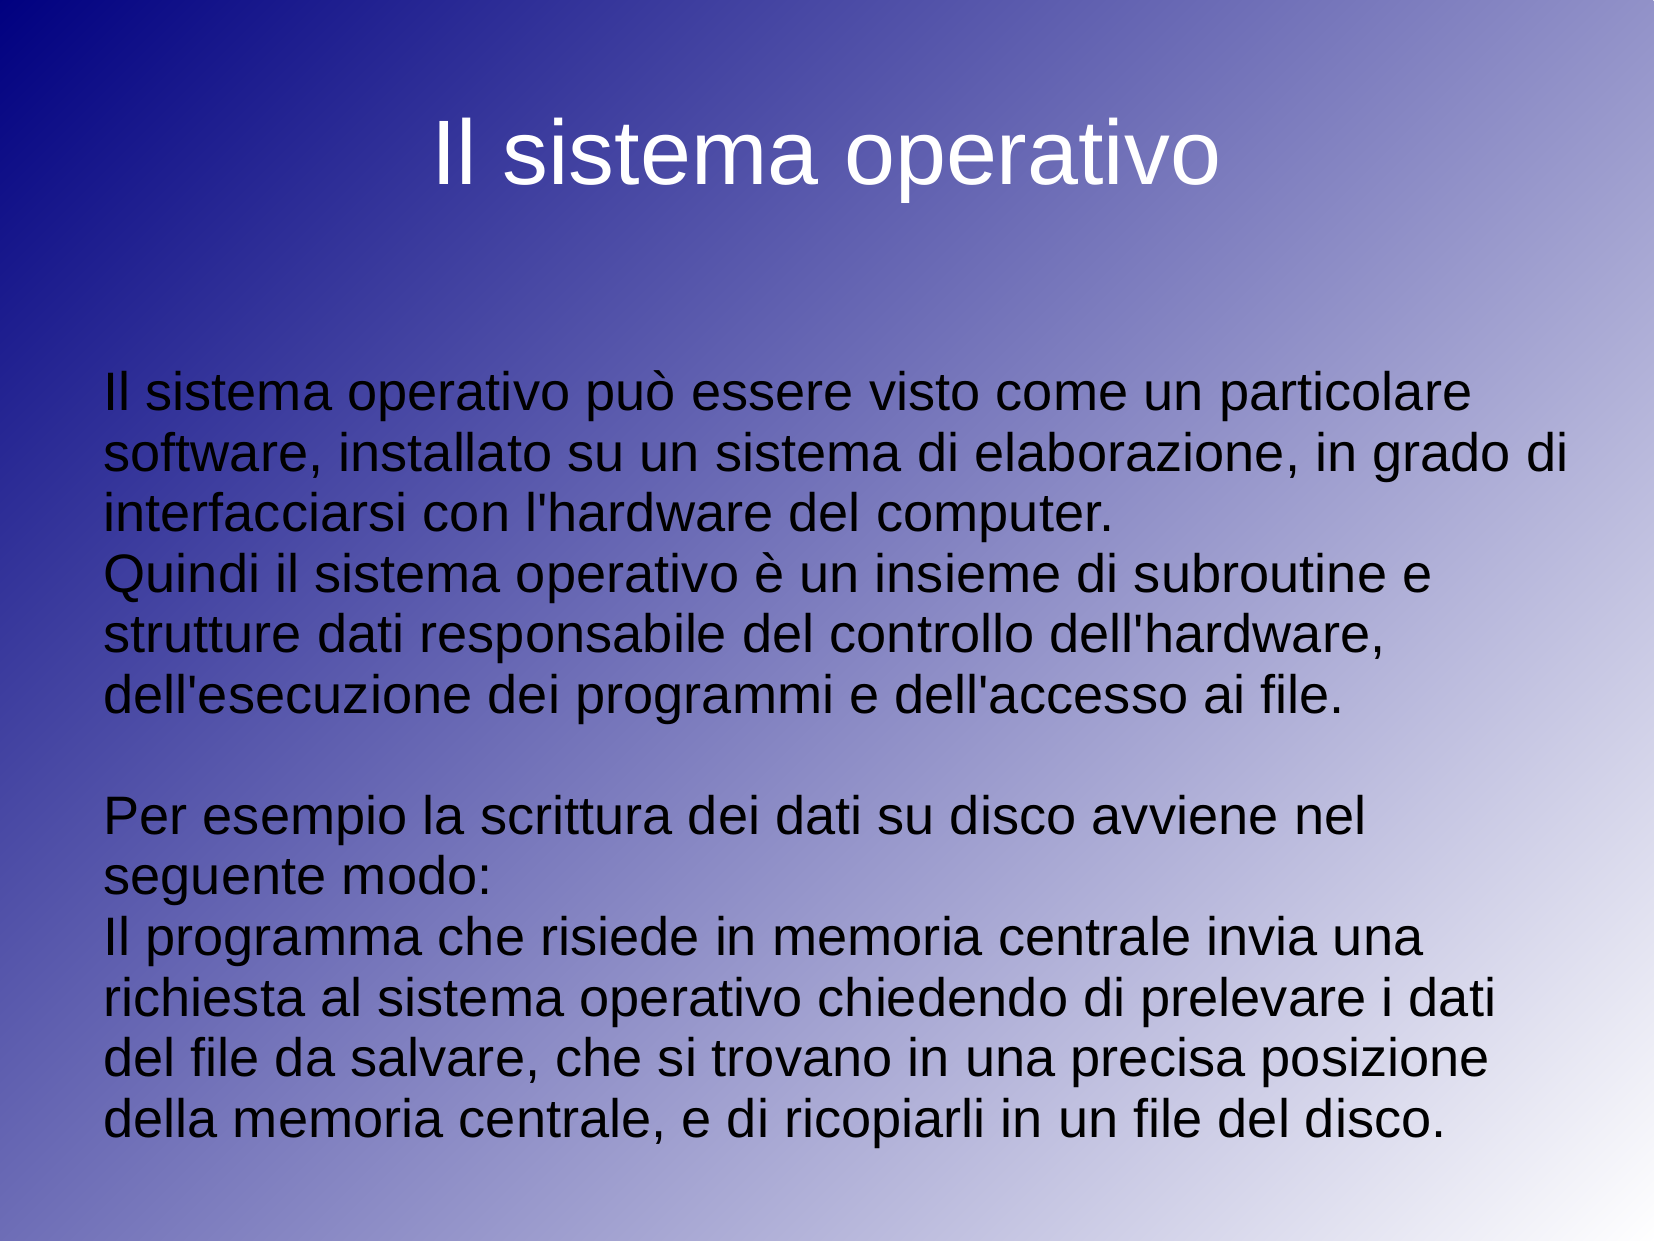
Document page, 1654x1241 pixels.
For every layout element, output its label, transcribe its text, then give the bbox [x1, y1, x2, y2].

title Il sistema operativo [82, 56, 1571, 250]
text_box Il sistema operativo può essere visto come un particolare software, installato su un sistema di elaborazione, in grado di interfacciarsi con l'hardware del computer. Quindi il sistema operativo è un insieme di subroutine e strutture dati responsabile del controllo dell'hardware, dell'esecuzione dei programmi e dell'accesso ai file. Per esempio la scrittura dei dati su disco avviene nel seguente modo: Il programma che risiede in memoria centrale invia una richiesta al sistema operativo chiedendo di prelevare i dati del file da salvare, che si trovano in una precisa posizione della memoria centrale, e di ricopiarli in un file del disco. [88, 354, 1595, 1157]
